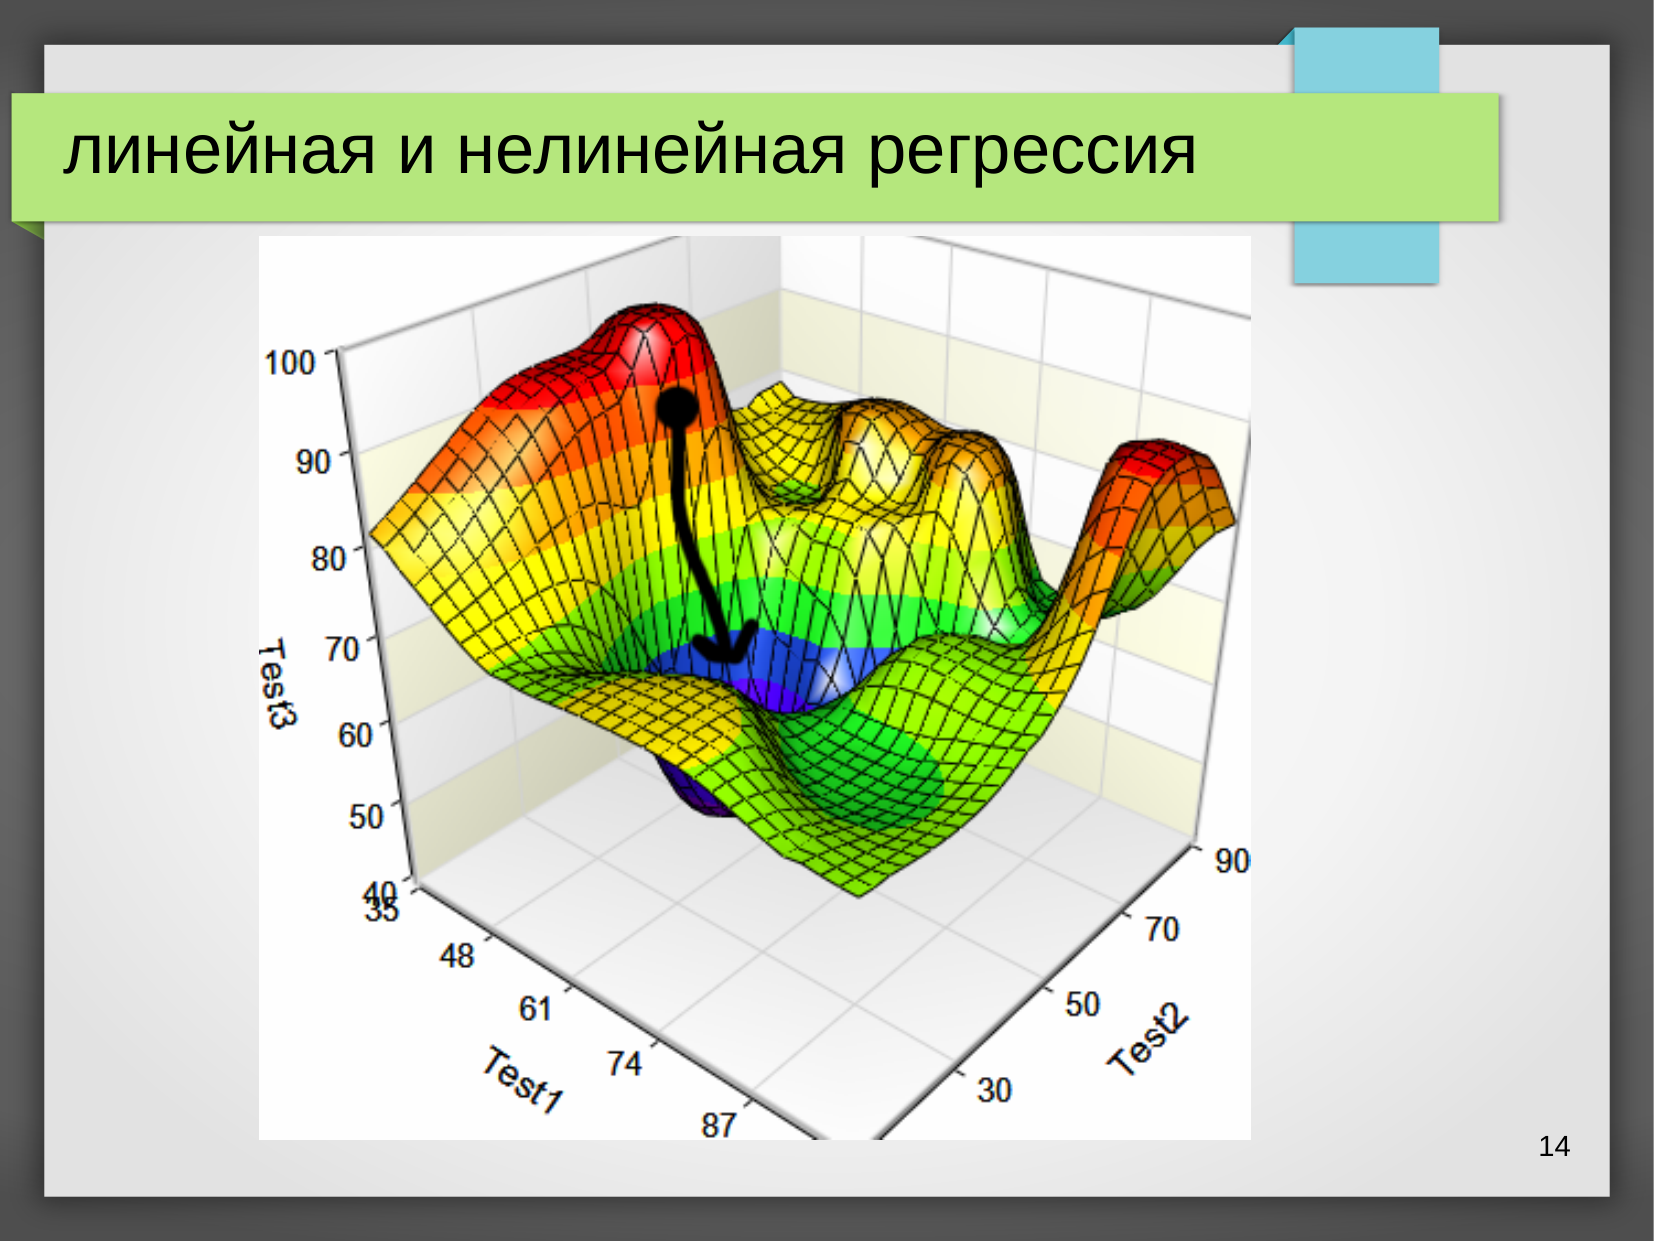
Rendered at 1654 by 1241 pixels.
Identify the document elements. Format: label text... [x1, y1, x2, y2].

picture [0, 0, 1654, 1241]
title линейная и нелинейная регрессия [63, 106, 1469, 193]
